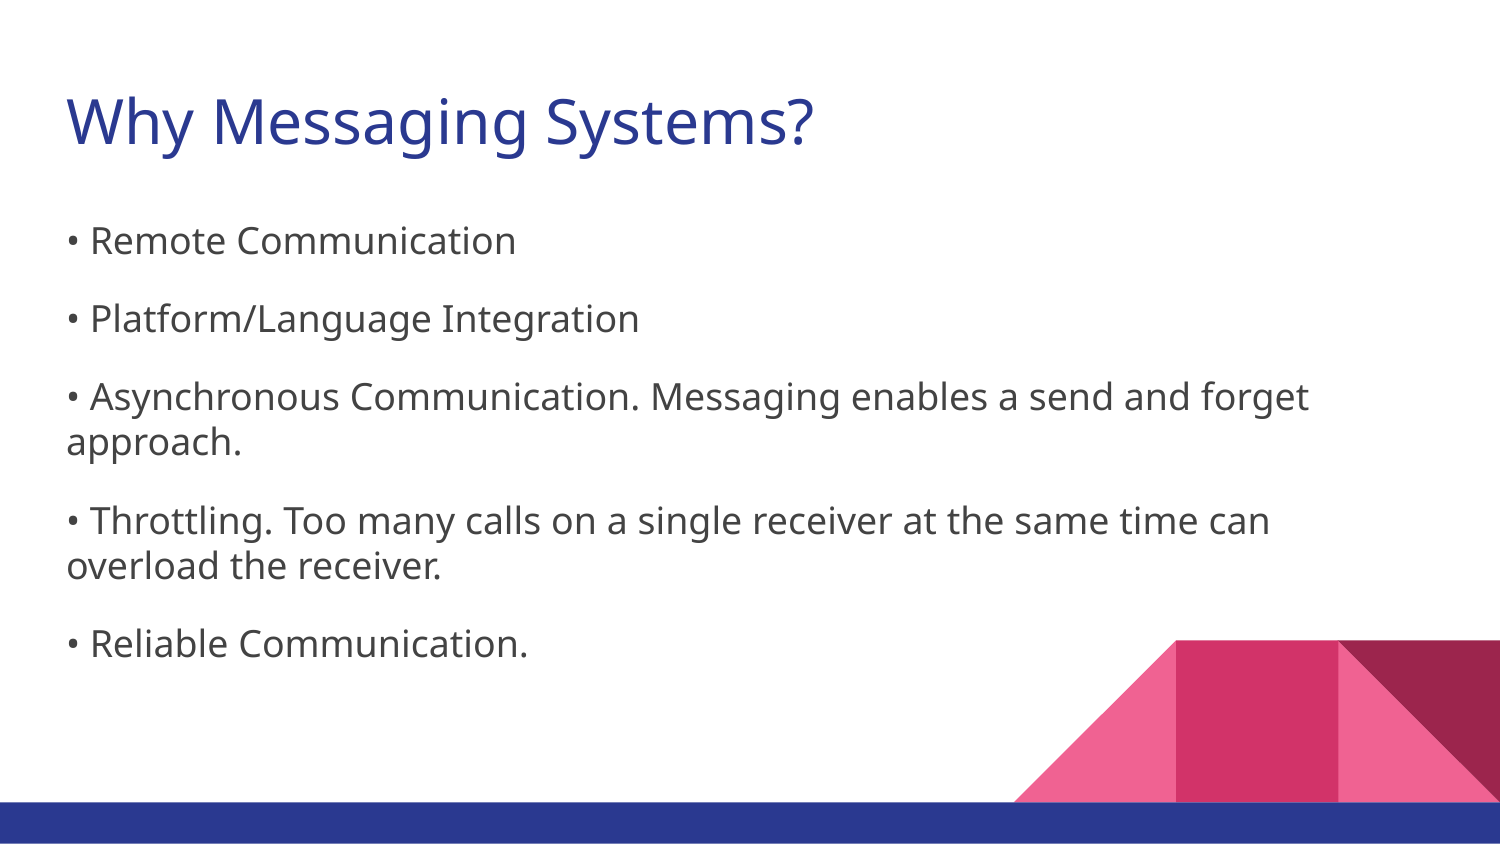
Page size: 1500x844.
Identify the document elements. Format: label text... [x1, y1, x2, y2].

list • Remote Communication • Platform/Language Integration • Asynchronous Communication. Messaging enables a send and forget approach. • Throttling. Too many calls on a single receiver at the same time can overload the receiver. • Reliable Communication. [51, 201, 1449, 750]
title Why Messaging Systems? [51, 67, 1449, 167]
